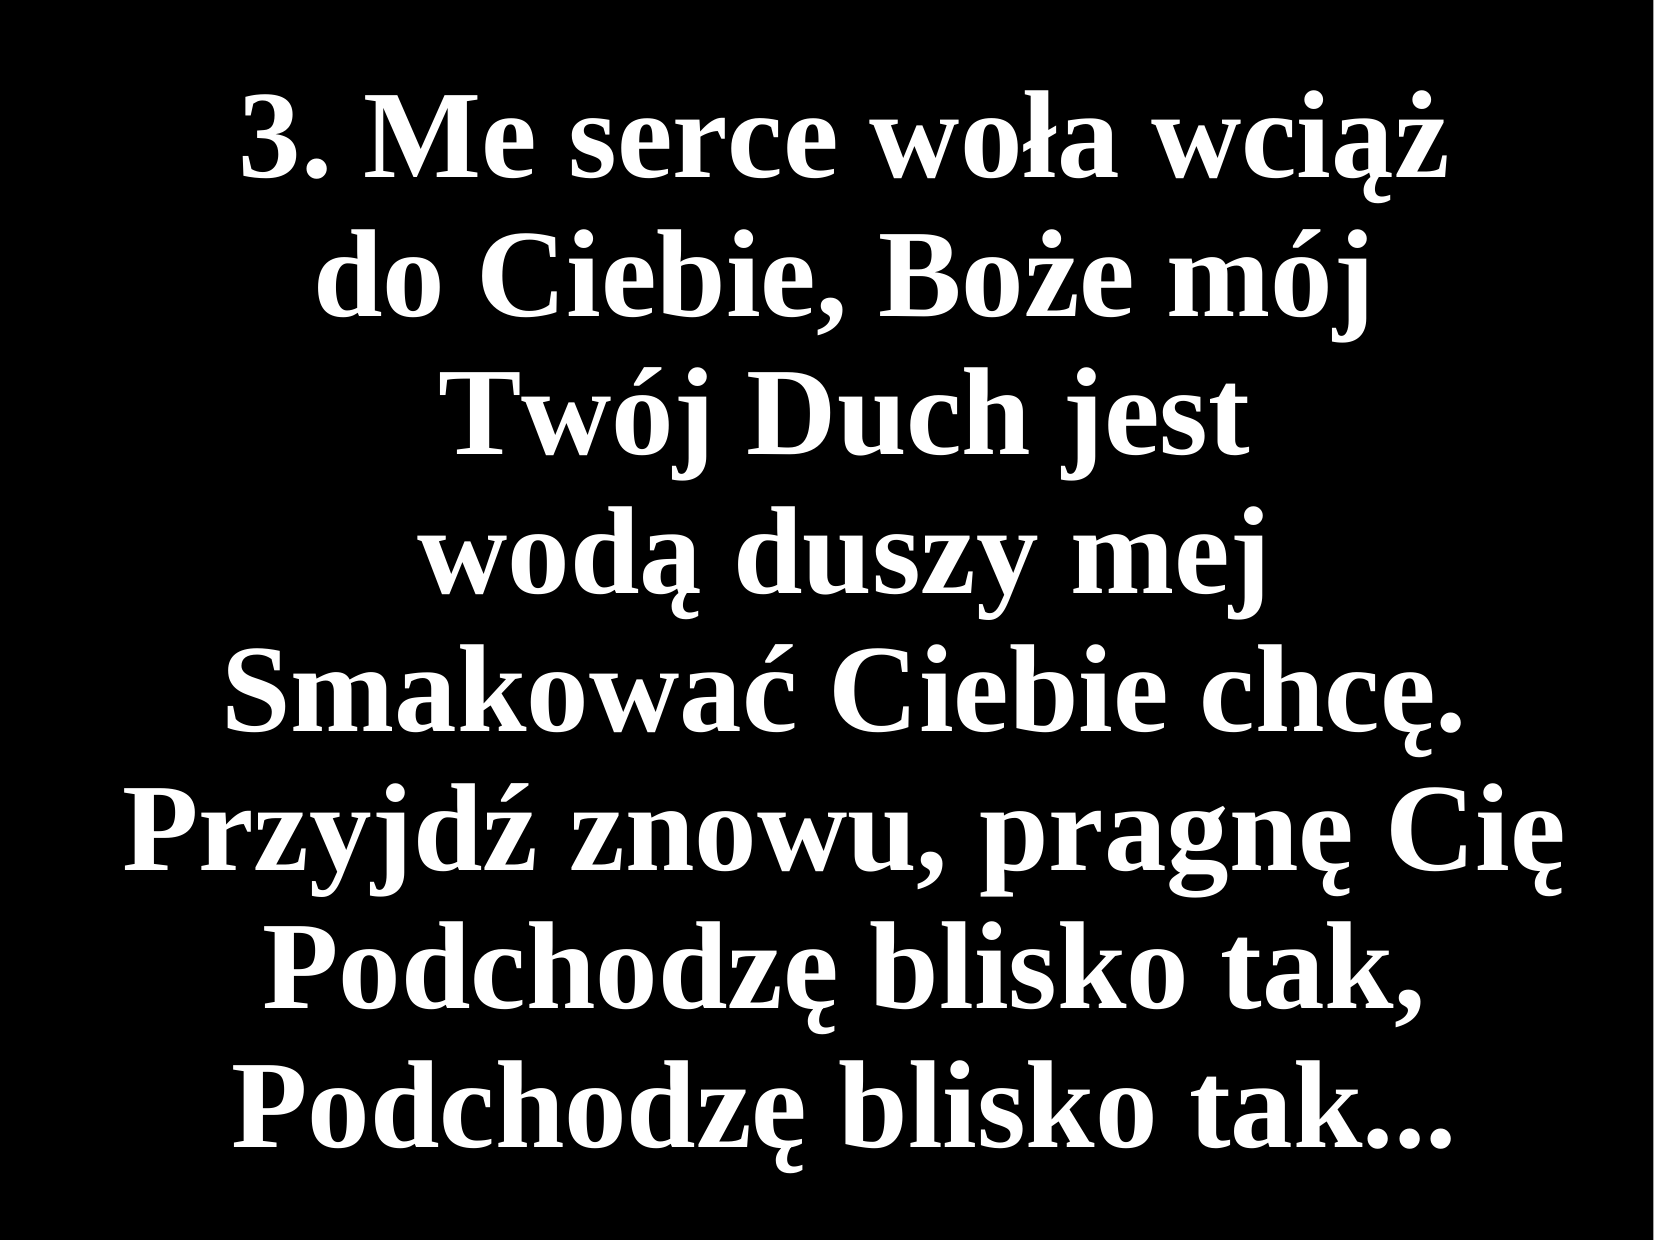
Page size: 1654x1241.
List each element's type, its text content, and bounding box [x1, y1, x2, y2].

subtitle 3. Me serce woła wciąż do Ciebie, Boże mój Twój Duch jest wodą duszy mej Smakować Ciebie chcę. Przyjdź znowu, pragnę Cię Podchodzę blisko tak, Podchodzę blisko tak... [0, 0, 1654, 1241]
